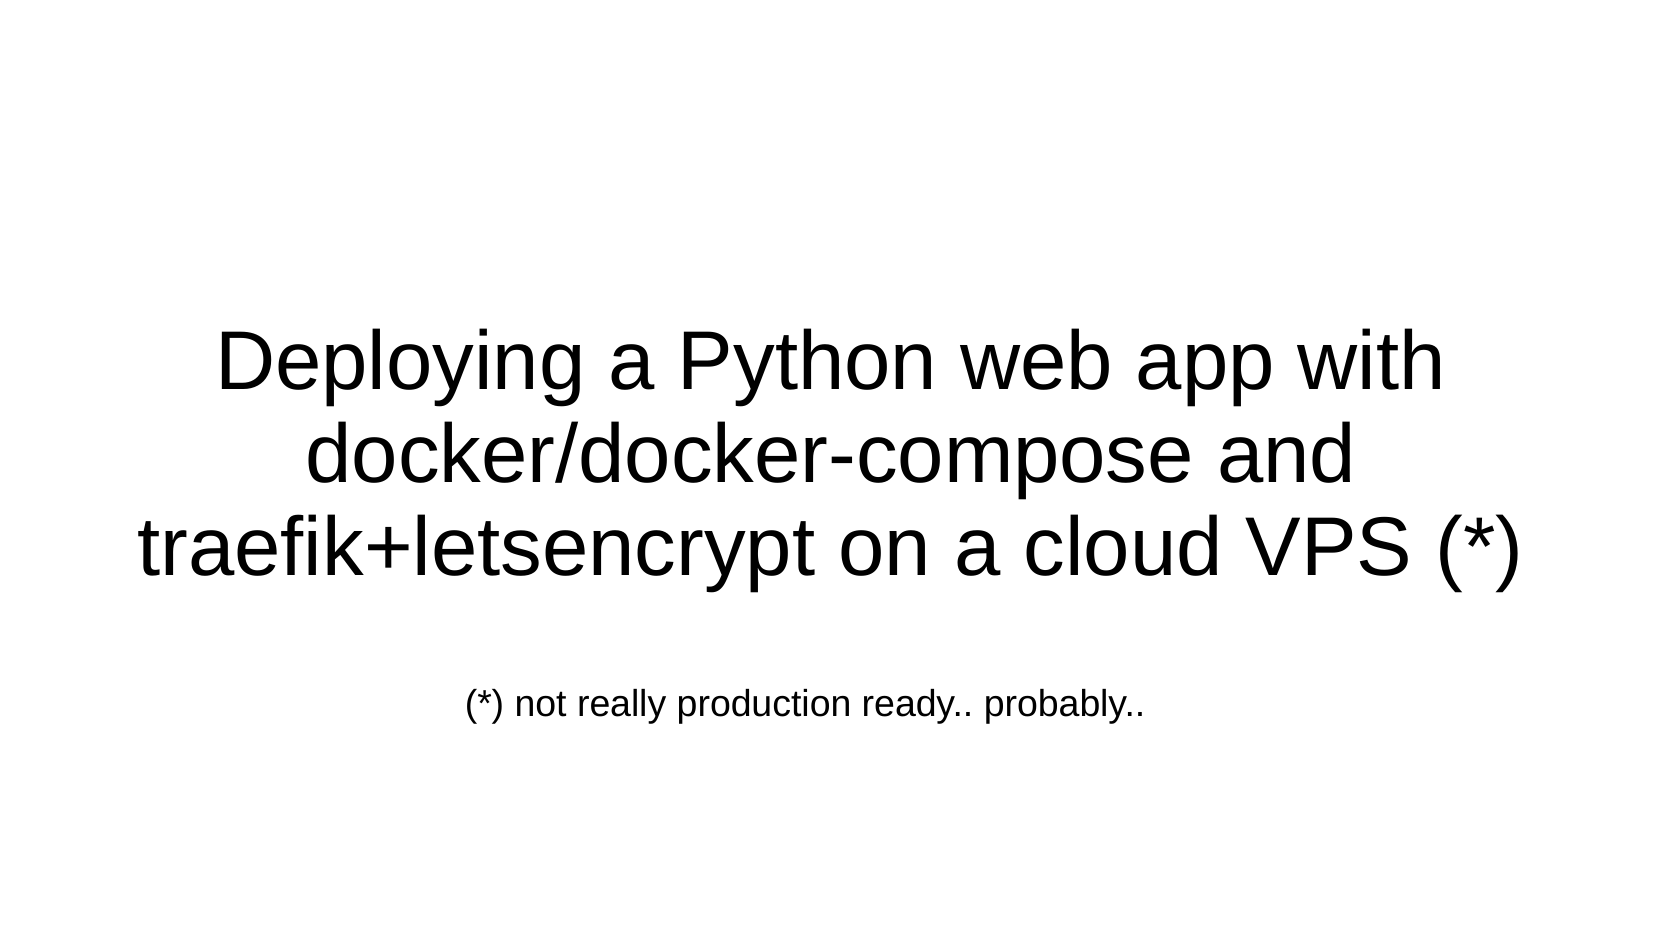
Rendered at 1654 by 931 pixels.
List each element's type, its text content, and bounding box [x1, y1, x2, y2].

text_box (*) not really production ready.. probably.. [450, 675, 1161, 732]
title Deploying a Python web app with docker/docker-compose and traefik+letsencrypt on a cloud VPS (*) [86, 314, 1576, 594]
